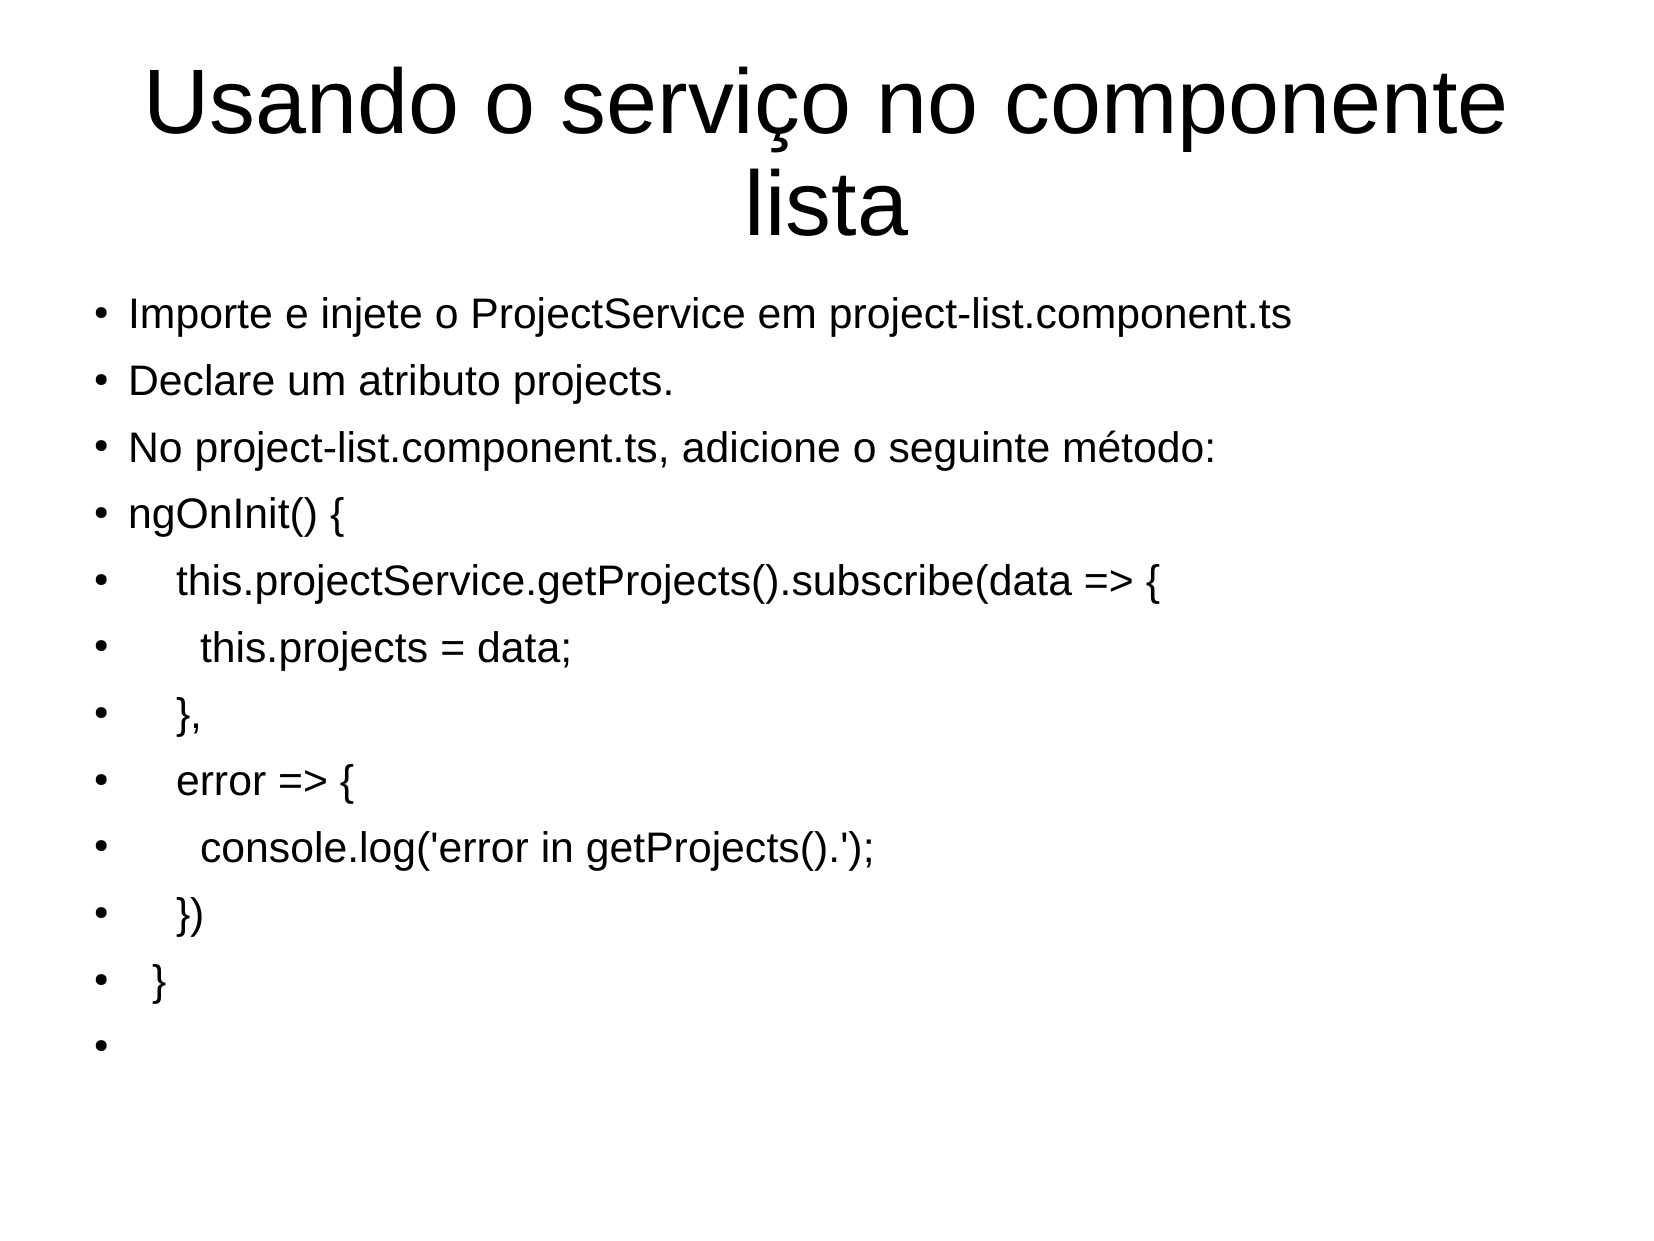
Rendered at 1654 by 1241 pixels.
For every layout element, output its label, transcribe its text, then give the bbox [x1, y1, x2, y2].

list Importe e injete o ProjectService em project-list.component.ts Declare um atributo projects. No project-list.component.ts, adicione o seguinte método: ngOnInit() { this.projectService.getProjects().subscribe(data => { this.projects = data; }, error => { console.log('error in getProjects().'); }) } [82, 290, 1571, 1010]
title Usando o serviço no componente lista [82, 49, 1571, 257]
